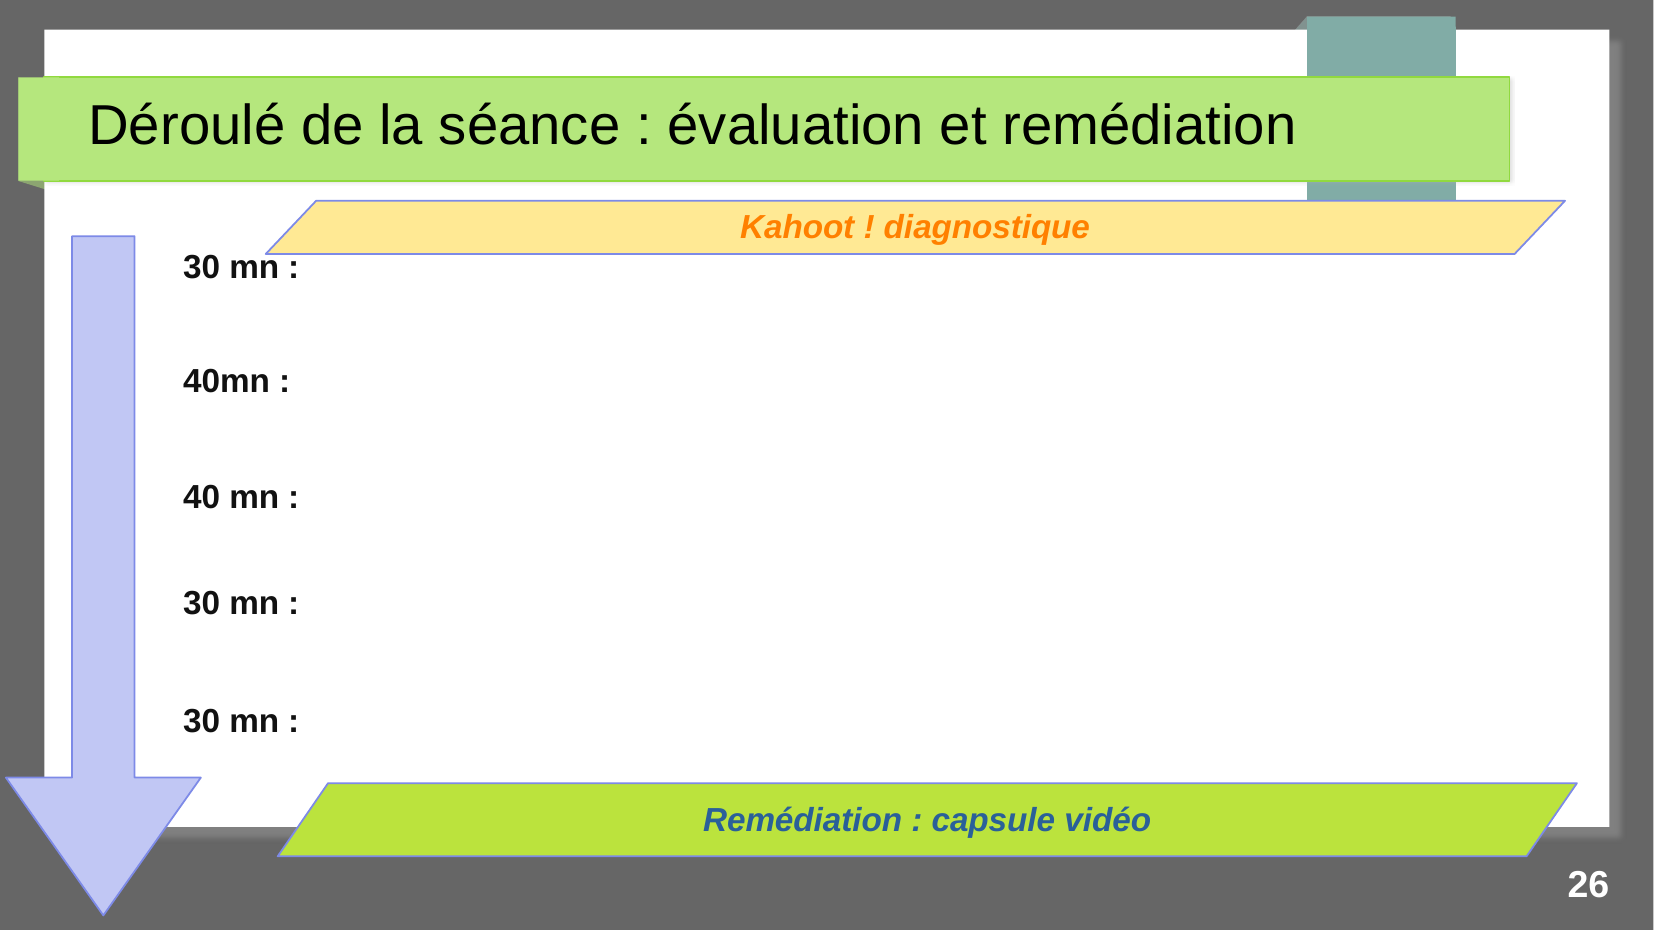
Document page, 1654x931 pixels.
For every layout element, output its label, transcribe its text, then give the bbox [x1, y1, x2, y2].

list 30 mn : [183, 242, 1654, 292]
list 40 mn : [183, 472, 1654, 522]
list 30 mn : [183, 578, 1654, 628]
text_box <numéro> [974, 856, 1625, 916]
list 30 mn : [183, 696, 1654, 746]
title Déroulé de la séance : évaluation et remédiation [88, 73, 1506, 178]
text_box [5, 236, 201, 916]
text_box Kahoot ! diagnostique [265, 200, 1566, 254]
list 40mn : [183, 356, 1654, 406]
text_box Remédiation : capsule vidéo [277, 783, 1577, 857]
